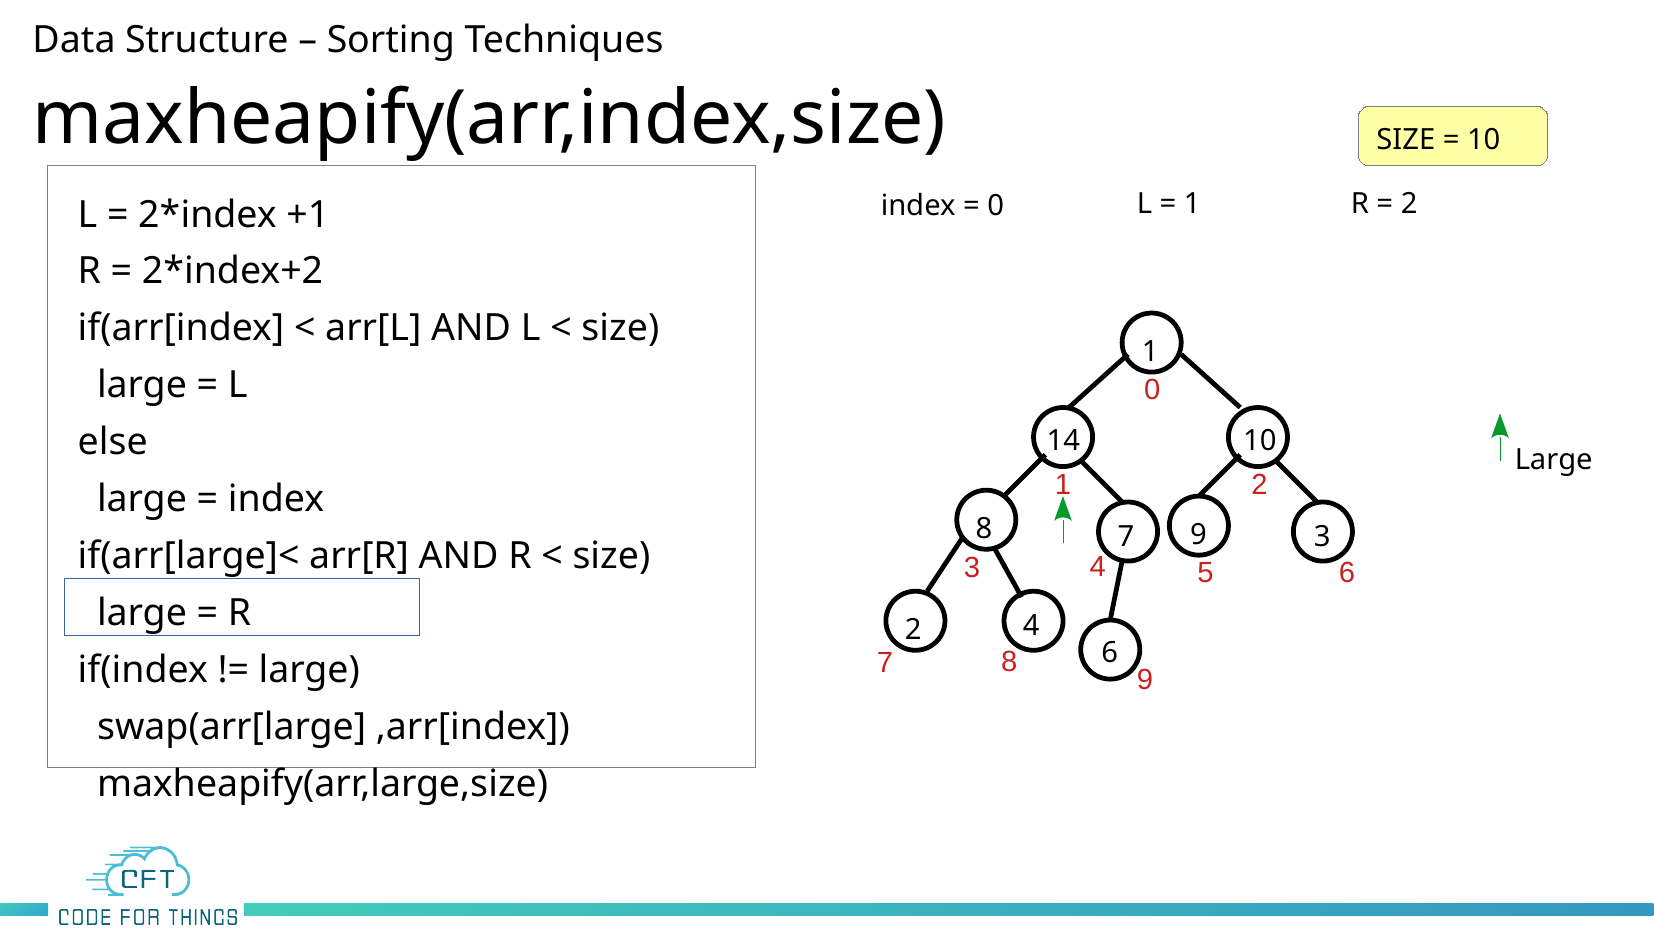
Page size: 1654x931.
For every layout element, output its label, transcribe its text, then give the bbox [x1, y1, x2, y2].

text_box [1358, 106, 1548, 166]
text_box [1023, 591, 1052, 597]
text_box [1293, 514, 1299, 549]
text_box [489, 733, 499, 737]
text_box L = 1 [1086, 175, 1239, 225]
text_box [1306, 501, 1340, 507]
text_box 6 [1086, 624, 1135, 674]
text_box 14 [1031, 411, 1099, 461]
title Data Structure – Sorting Techniques maxheapify(arr,index,size) [32, 12, 1184, 166]
text_box index = 0 [830, 177, 1075, 227]
text_box 8 [960, 500, 1010, 550]
text_box [1169, 508, 1175, 543]
text_box [893, 591, 938, 601]
text_box 3 [1299, 507, 1348, 557]
text_box [1080, 632, 1086, 667]
text_box [1010, 502, 1016, 538]
text_box [1057, 602, 1064, 639]
text_box SIZE = 10 [1361, 110, 1542, 160]
text_box [1111, 501, 1145, 507]
text_box 2 [1236, 460, 1283, 509]
text_box [1049, 407, 1077, 411]
text_box 1 [1039, 460, 1086, 509]
text_box 7 [1102, 507, 1151, 557]
text_box 3 [949, 543, 955, 552]
text_box 6 [1324, 548, 1371, 597]
text_box 1 [1119, 322, 1187, 373]
text_box [956, 506, 960, 534]
text_box R = 2 [1300, 175, 1457, 225]
picture [59, 846, 237, 925]
text_box 5 [1182, 548, 1229, 597]
text_box [1095, 620, 1126, 624]
text_box [1130, 312, 1173, 322]
text_box [1224, 510, 1229, 542]
text_box [1151, 512, 1158, 551]
text_box 9 [1122, 655, 1168, 704]
text_box 7 [862, 638, 909, 686]
text_box [1244, 407, 1272, 411]
text_box 4 [1074, 542, 1121, 591]
text_box 8 [986, 638, 1033, 686]
text_box [1176, 496, 1221, 506]
text_box [939, 602, 946, 639]
text_box [315, 733, 325, 737]
text_box [1348, 515, 1353, 548]
text_box [1033, 647, 1048, 651]
text_box [172, 733, 182, 737]
text_box 9 [1175, 506, 1224, 556]
text_box [1098, 517, 1102, 542]
text_box [1135, 633, 1140, 666]
text_box [1121, 557, 1144, 562]
text_box [1307, 557, 1324, 562]
text_box 3 [949, 543, 996, 592]
text_box [47, 166, 756, 768]
text_box 2 [890, 601, 939, 651]
text_box [1003, 605, 1008, 636]
text_box [885, 605, 890, 636]
text_box [1093, 674, 1127, 680]
text_box 10 [1228, 411, 1296, 461]
text_box L = 2*index +1 R = 2*index+2 if(arr[index] < arr[L] AND L < size) large = L else large = index if(arr[large]< arr[R] AND R < size) large = R if(index != large) swap(arr[large] ,arr[index]) maxheapify(arr,large,size) [53, 179, 756, 733]
text_box [964, 490, 1009, 500]
text_box 4 [1008, 597, 1057, 647]
text_box 0 [1129, 365, 1176, 414]
text_box Large [1464, 431, 1622, 481]
